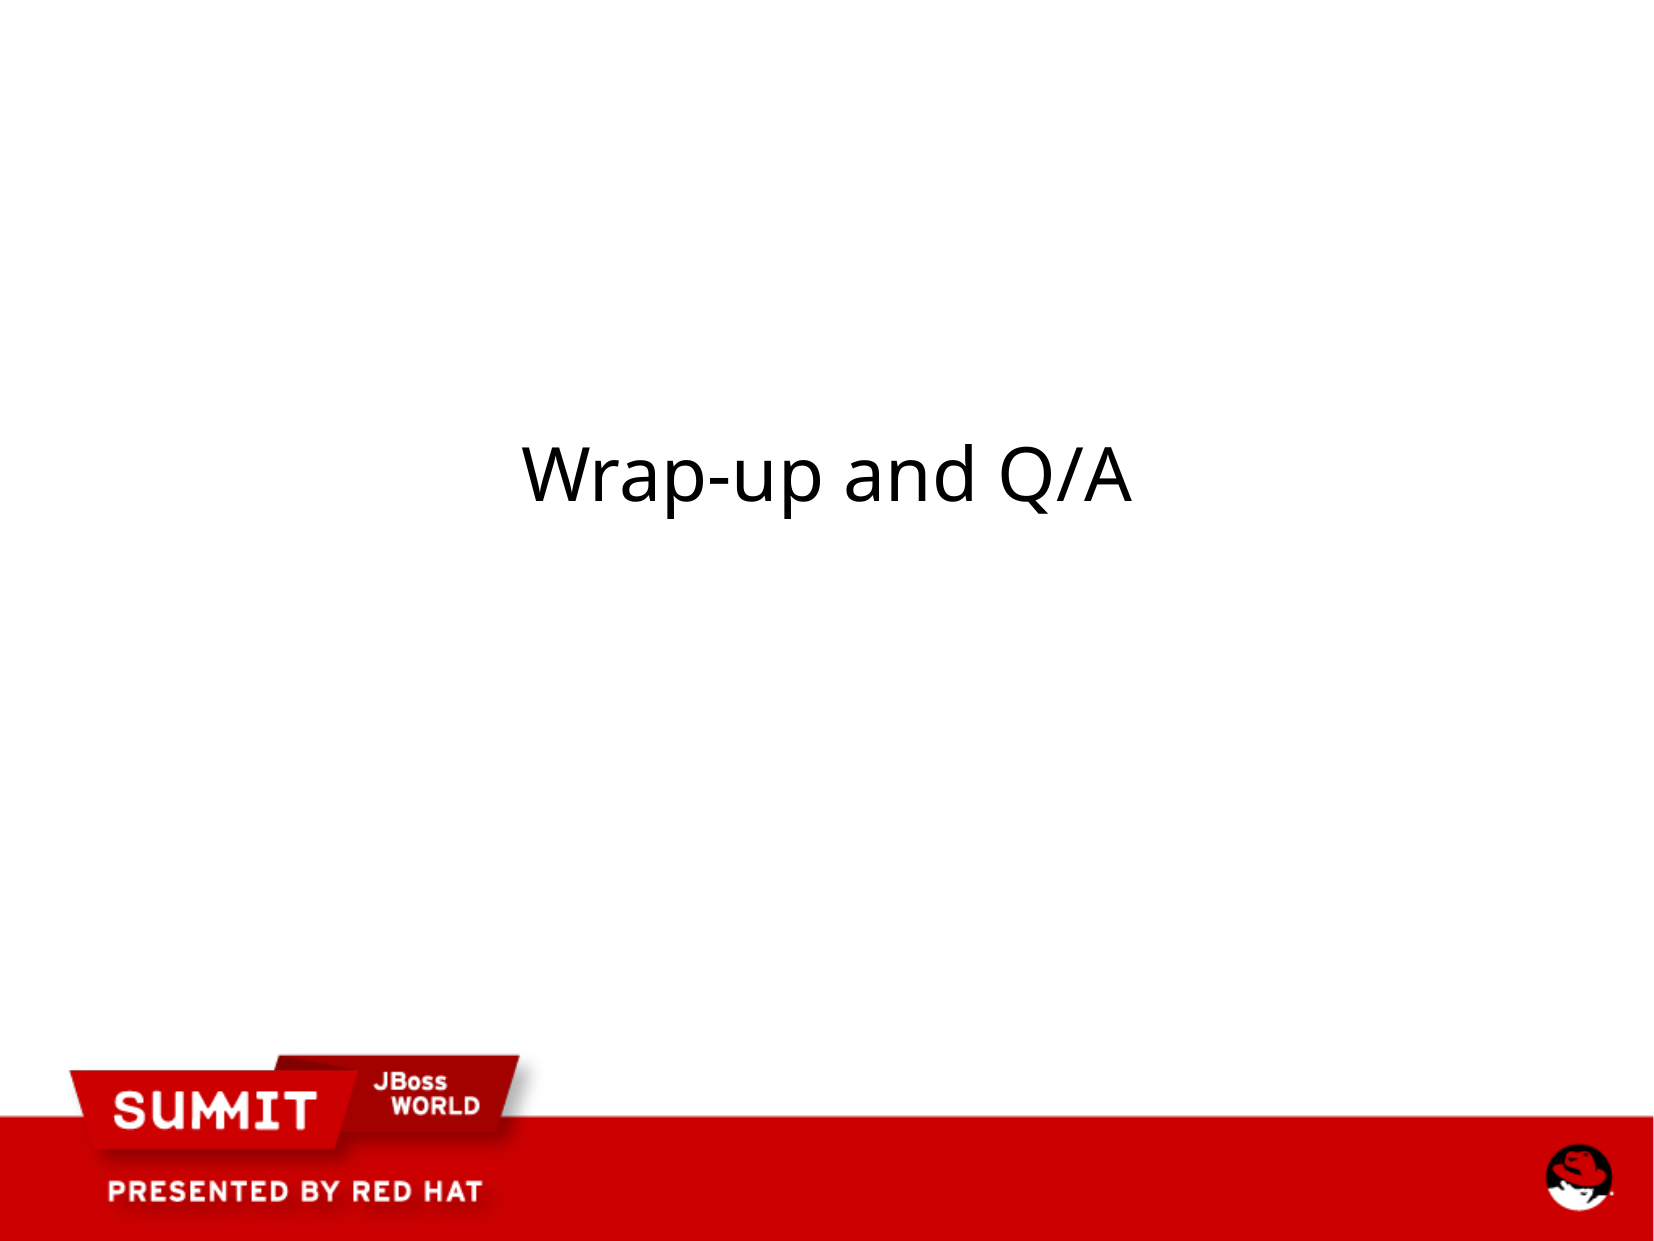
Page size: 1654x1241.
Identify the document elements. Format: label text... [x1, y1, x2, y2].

subtitle Wrap-up and Q/A [82, 45, 1571, 1031]
picture [0, 1043, 1654, 1241]
